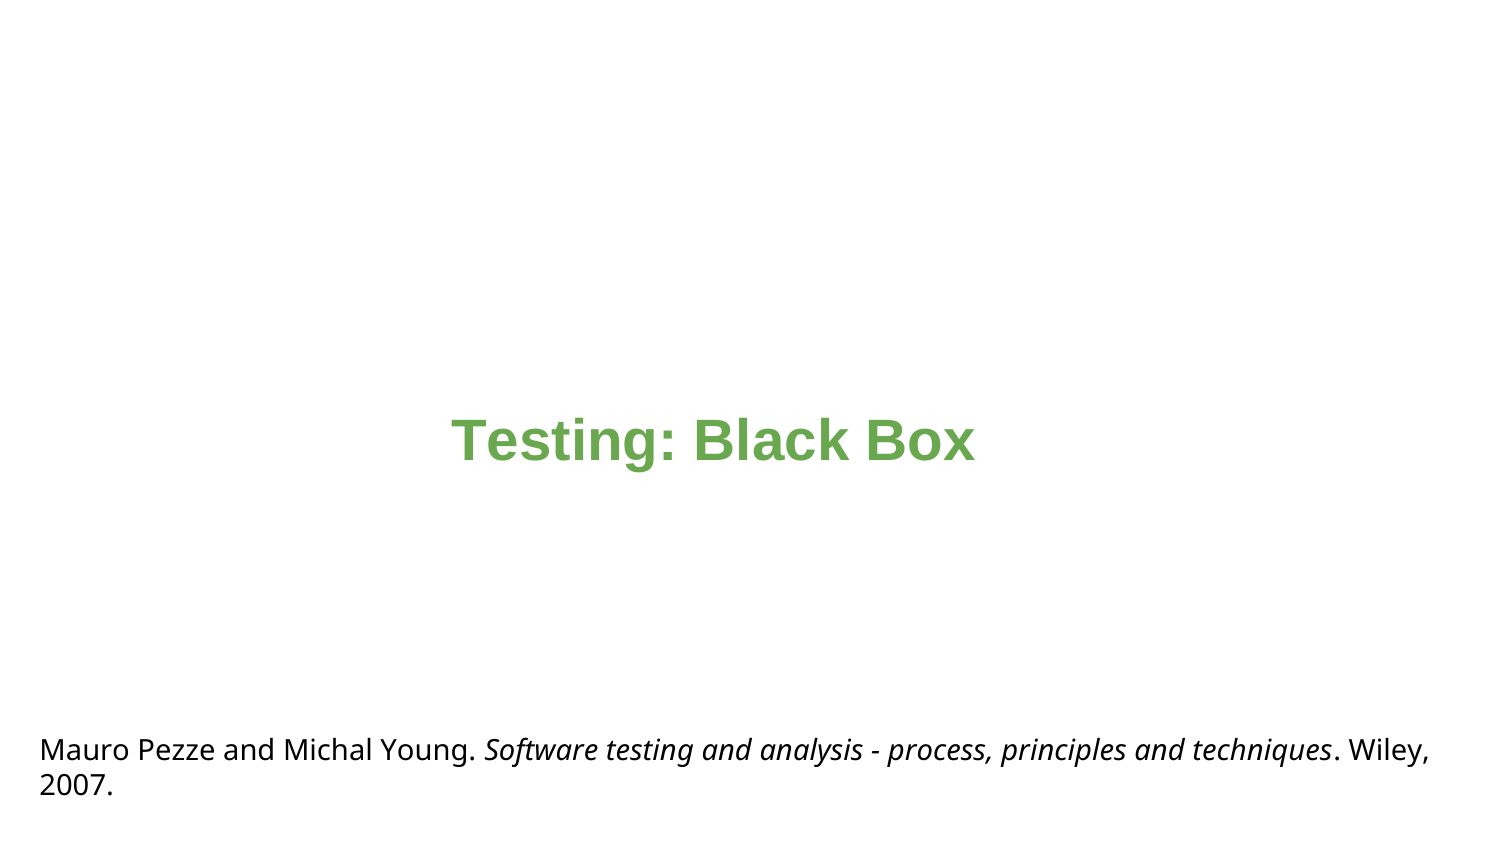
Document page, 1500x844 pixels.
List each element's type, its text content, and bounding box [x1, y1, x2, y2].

title Testing: Black Box [14, 150, 1413, 488]
text_box Mauro Pezze and Michal Young. Software testing and analysis - process, principles and techniques. Wiley, 2007. [24, 723, 1491, 775]
